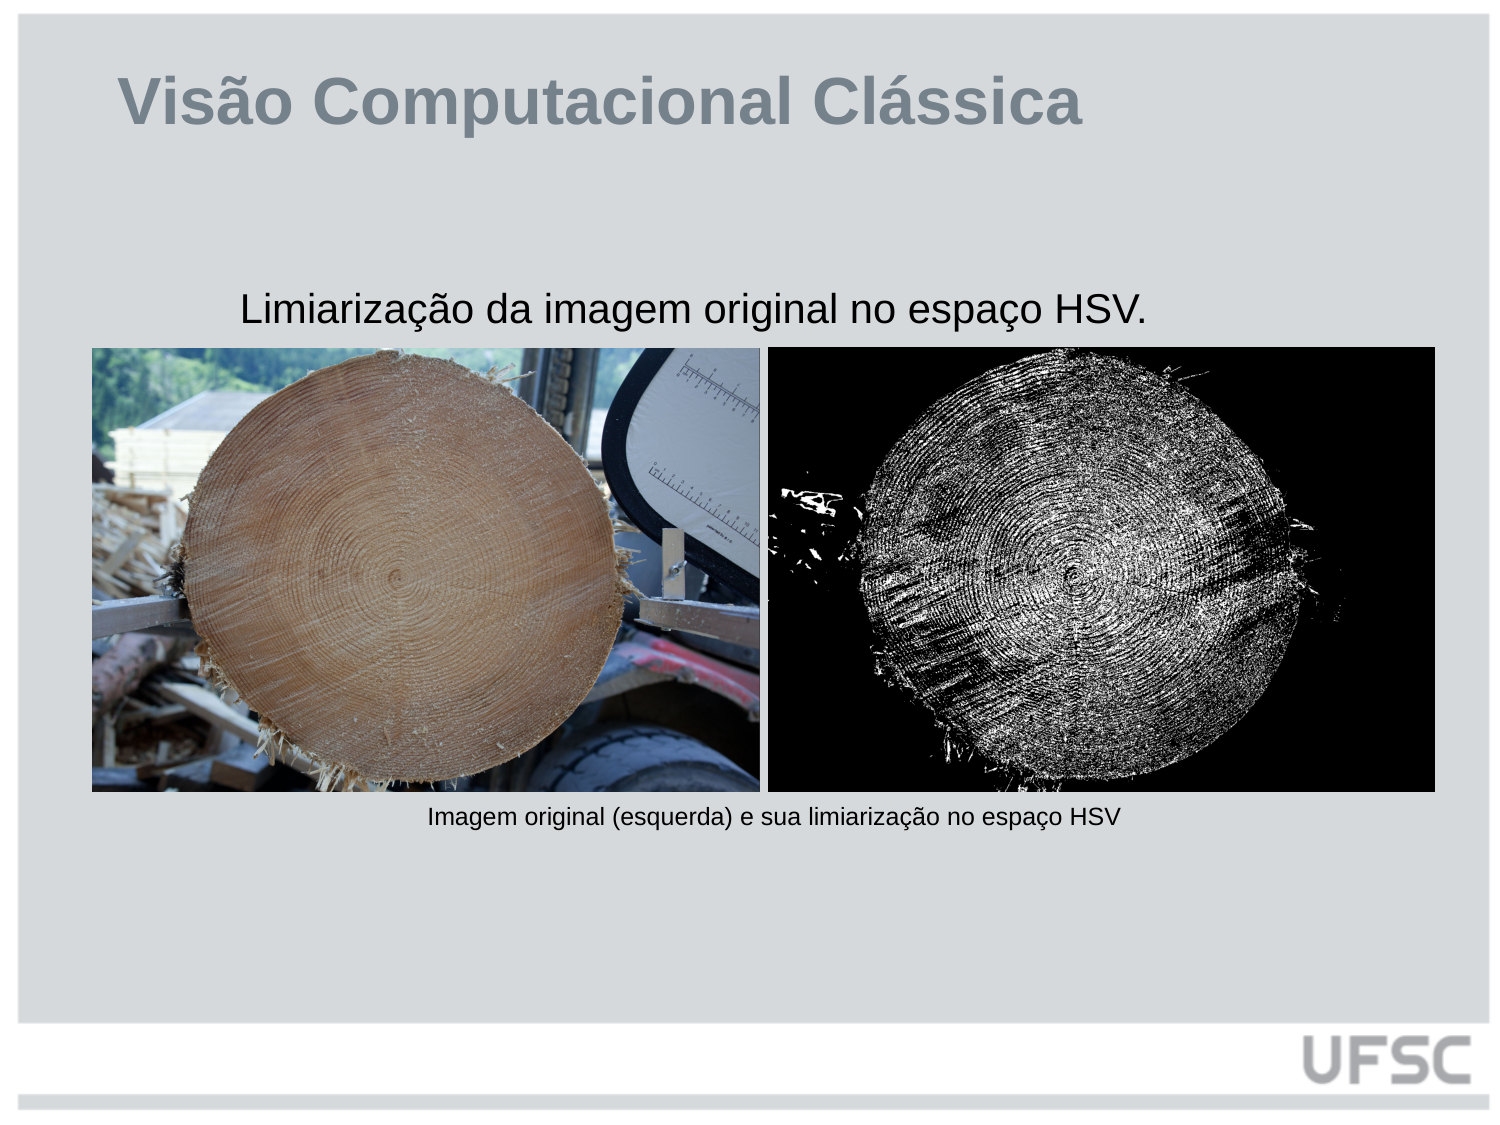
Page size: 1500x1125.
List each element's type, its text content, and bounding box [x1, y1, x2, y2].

text_box Visão Computacional Clássica [103, 59, 1397, 278]
picture [0, 0, 1500, 1125]
text_box Imagem original (esquerda) e sua limiarização no espaço HSV [412, 792, 1500, 835]
text_box Limiarização da imagem original no espaço HSV. [224, 266, 1500, 521]
